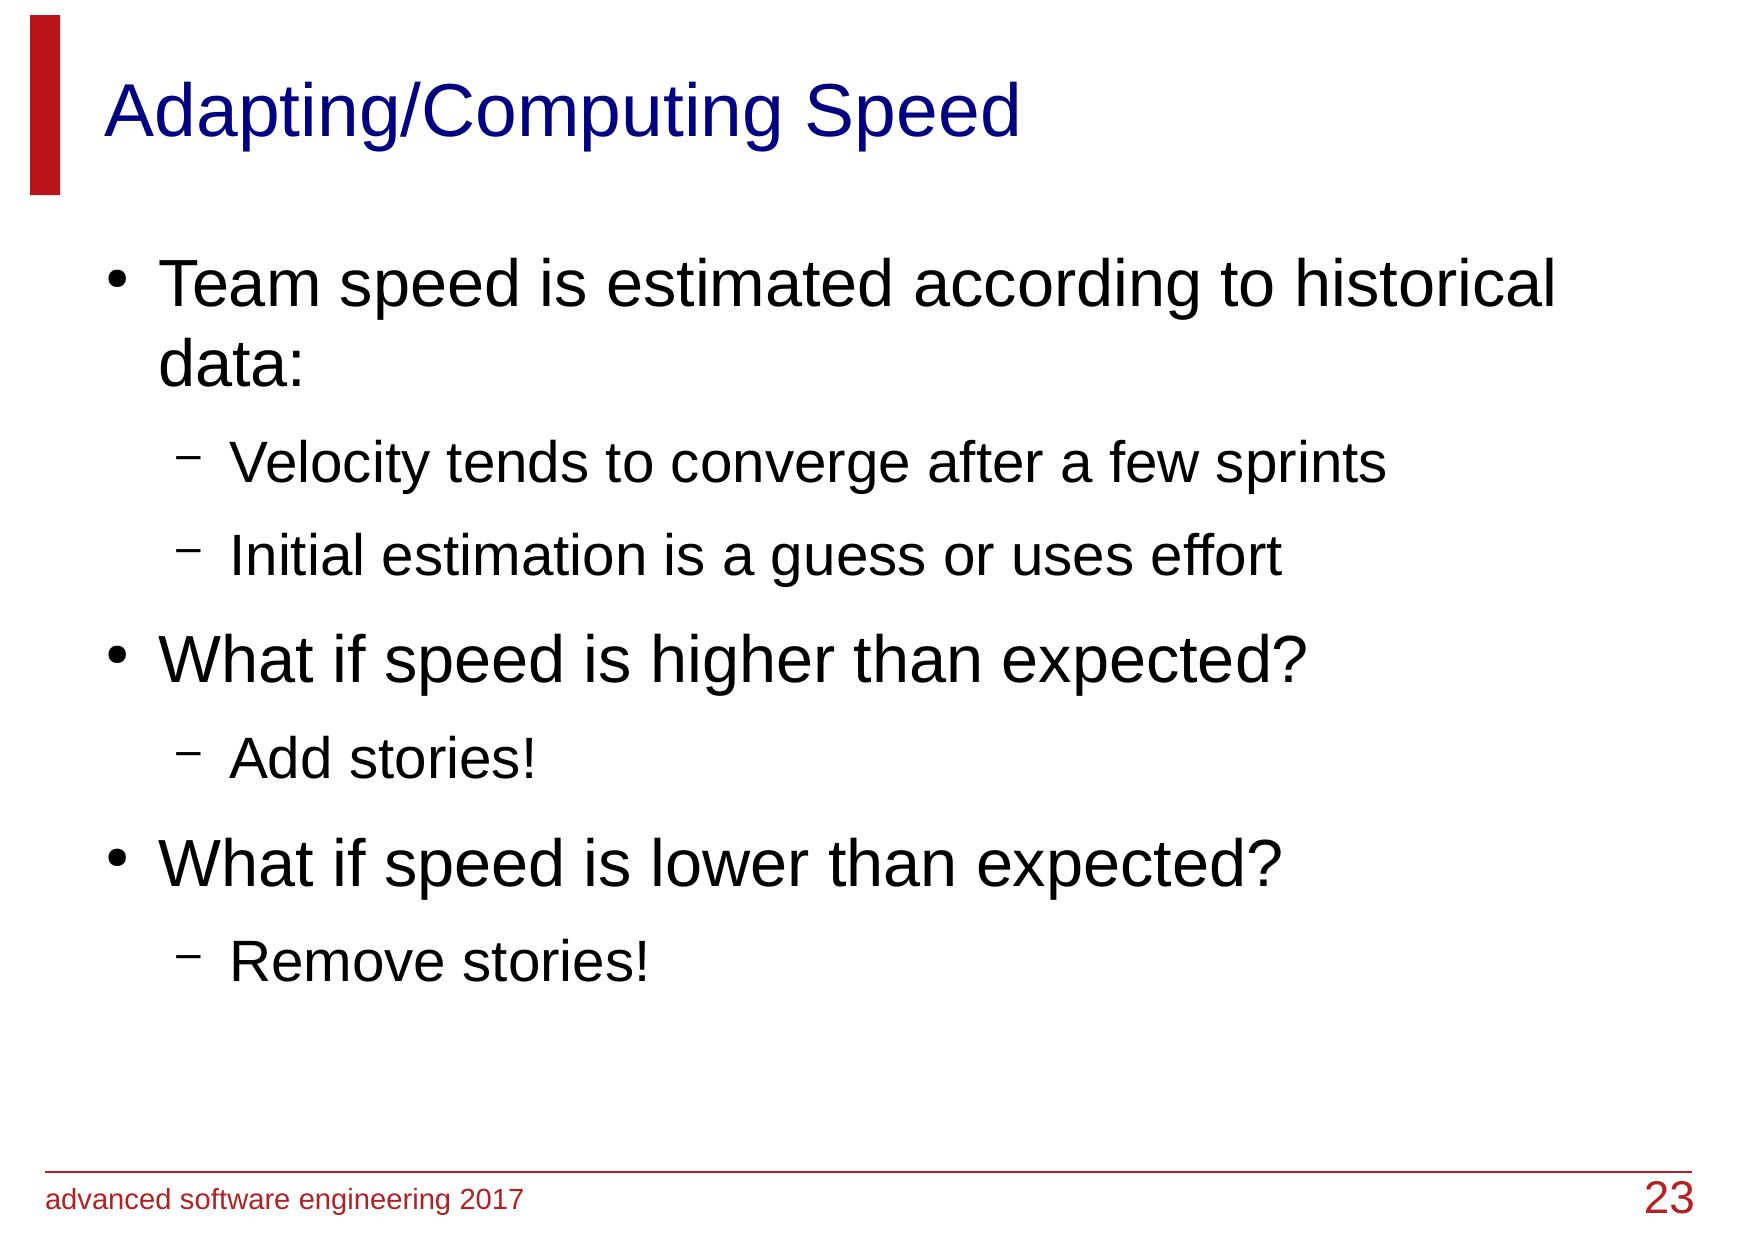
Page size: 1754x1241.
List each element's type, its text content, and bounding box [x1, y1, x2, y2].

list Team speed is estimated according to historical data: Velocity tends to converge after a few sprints Initial estimation is a guess or uses effort What if speed is higher than expected? Add stories! What if speed is lower than expected? Remove stories! [87, 240, 1696, 1130]
title Adapting/Computing Speed [90, 17, 1696, 196]
